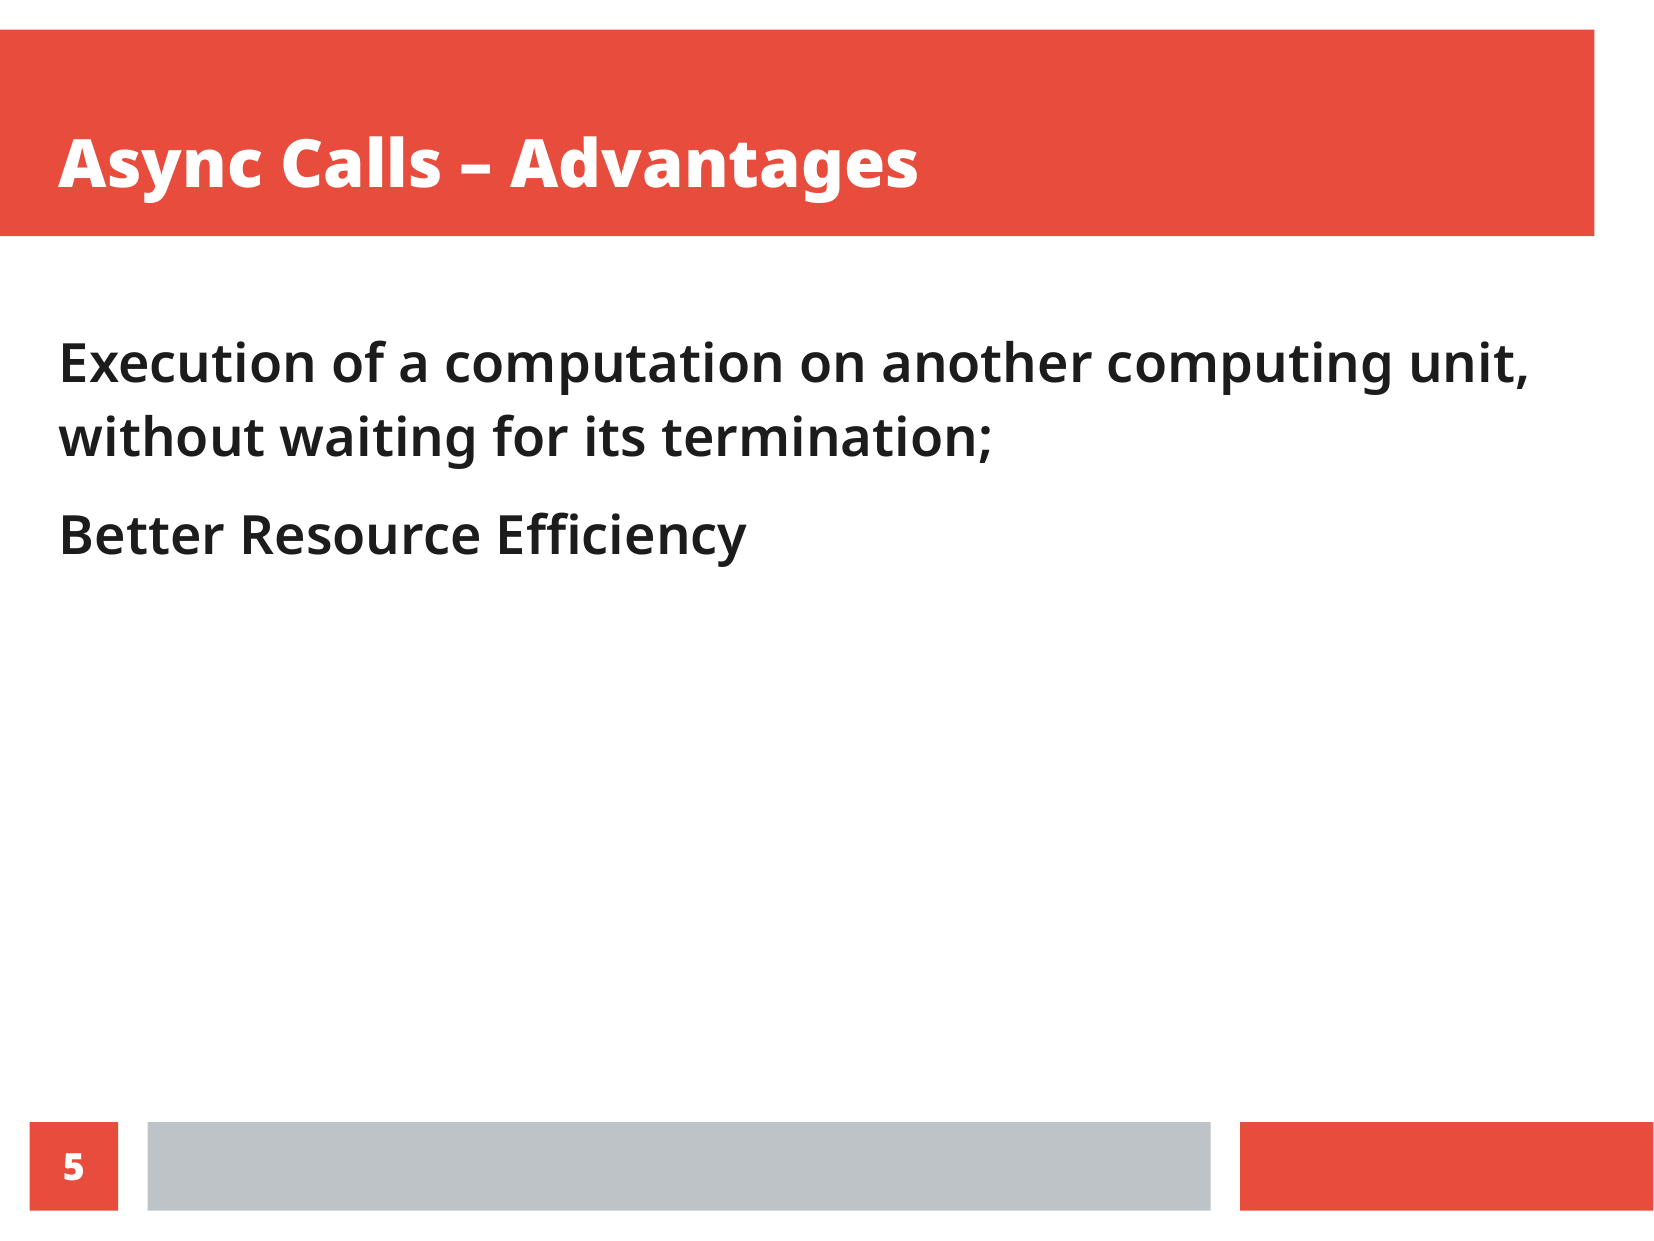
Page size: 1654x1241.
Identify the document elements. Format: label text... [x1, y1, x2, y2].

title Async Calls – Advantages [59, 59, 1595, 207]
list Execution of a computation on another computing unit, without waiting for its termination; Better Resource Efficiency [59, 324, 1565, 1093]
